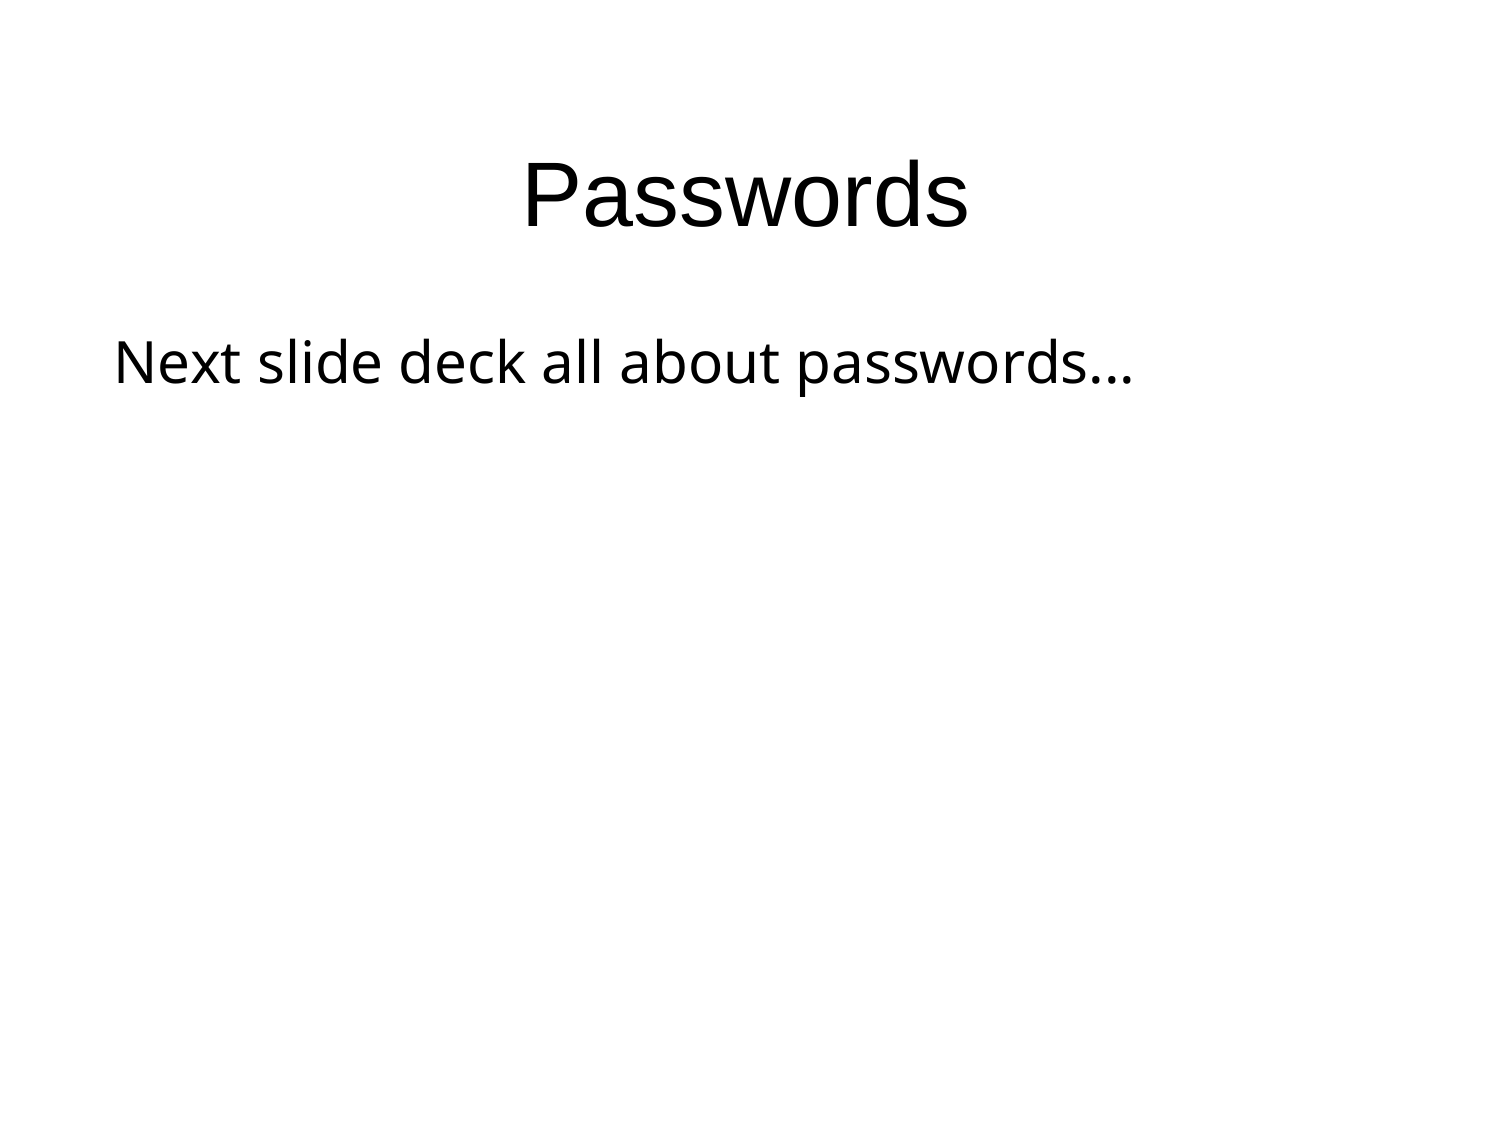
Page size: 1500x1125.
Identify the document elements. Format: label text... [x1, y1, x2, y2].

title Passwords [112, 99, 1380, 280]
list Next slide deck all about passwords... [112, 324, 1380, 993]
